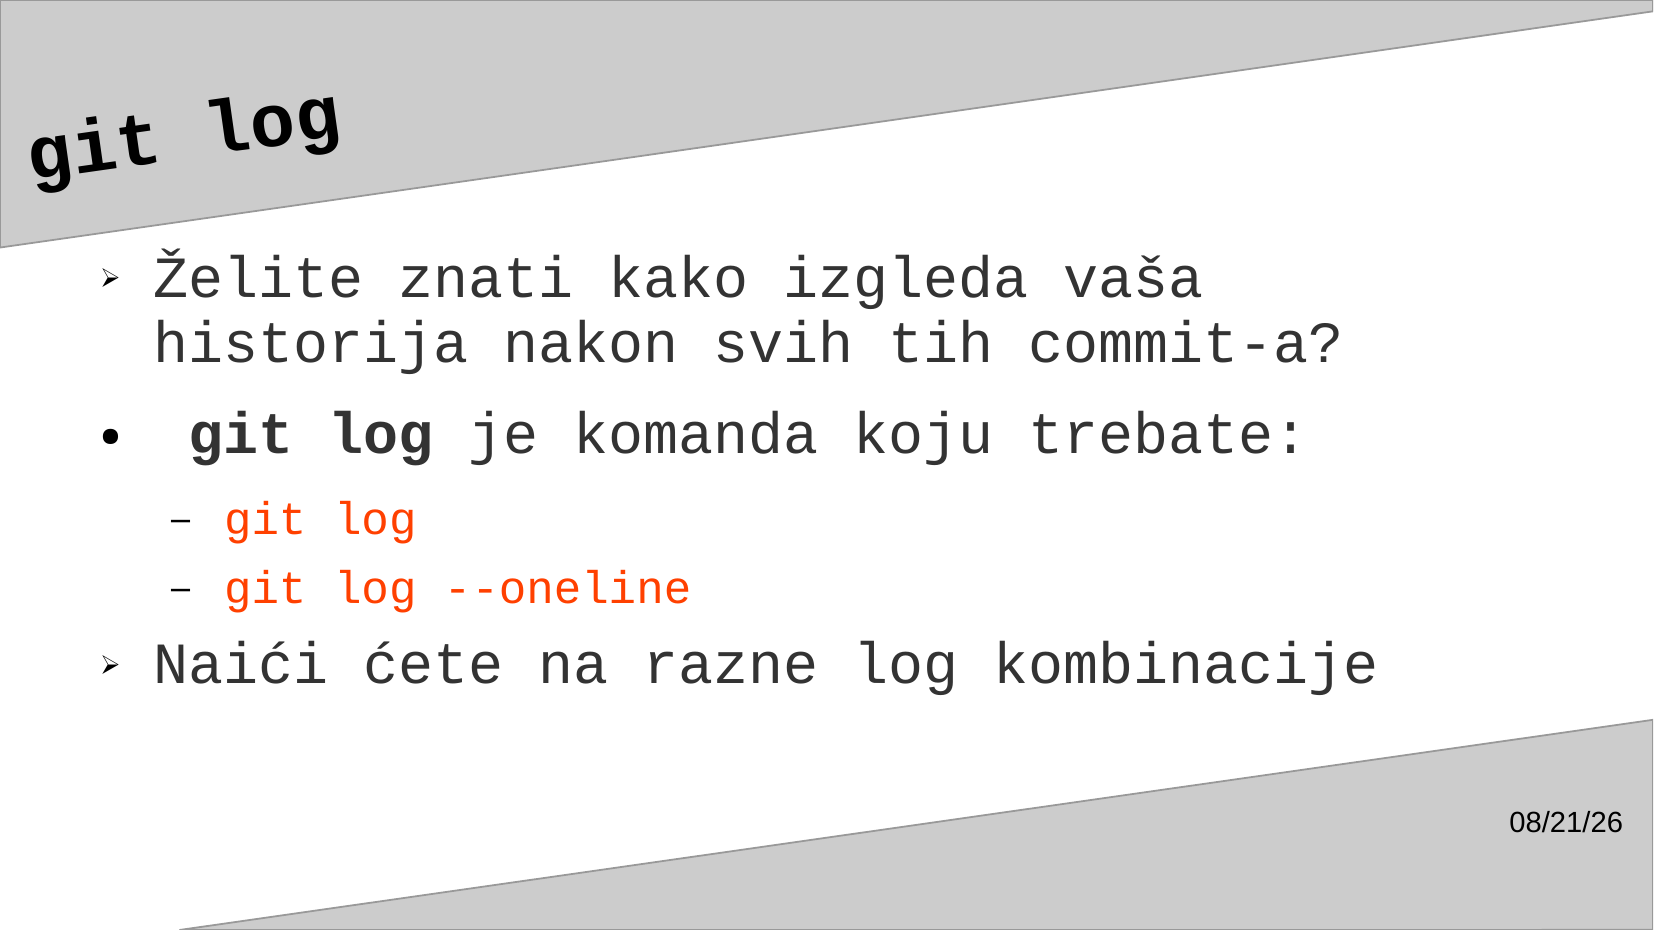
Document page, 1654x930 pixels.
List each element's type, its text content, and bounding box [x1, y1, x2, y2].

list Želite znati kako izgleda vaša historija nakon svih tih commit-a? git log je komanda koju trebate: git log git log --oneline Naići ćete na razne log kombinacije [82, 248, 1538, 788]
title git log [16, 0, 1501, 239]
